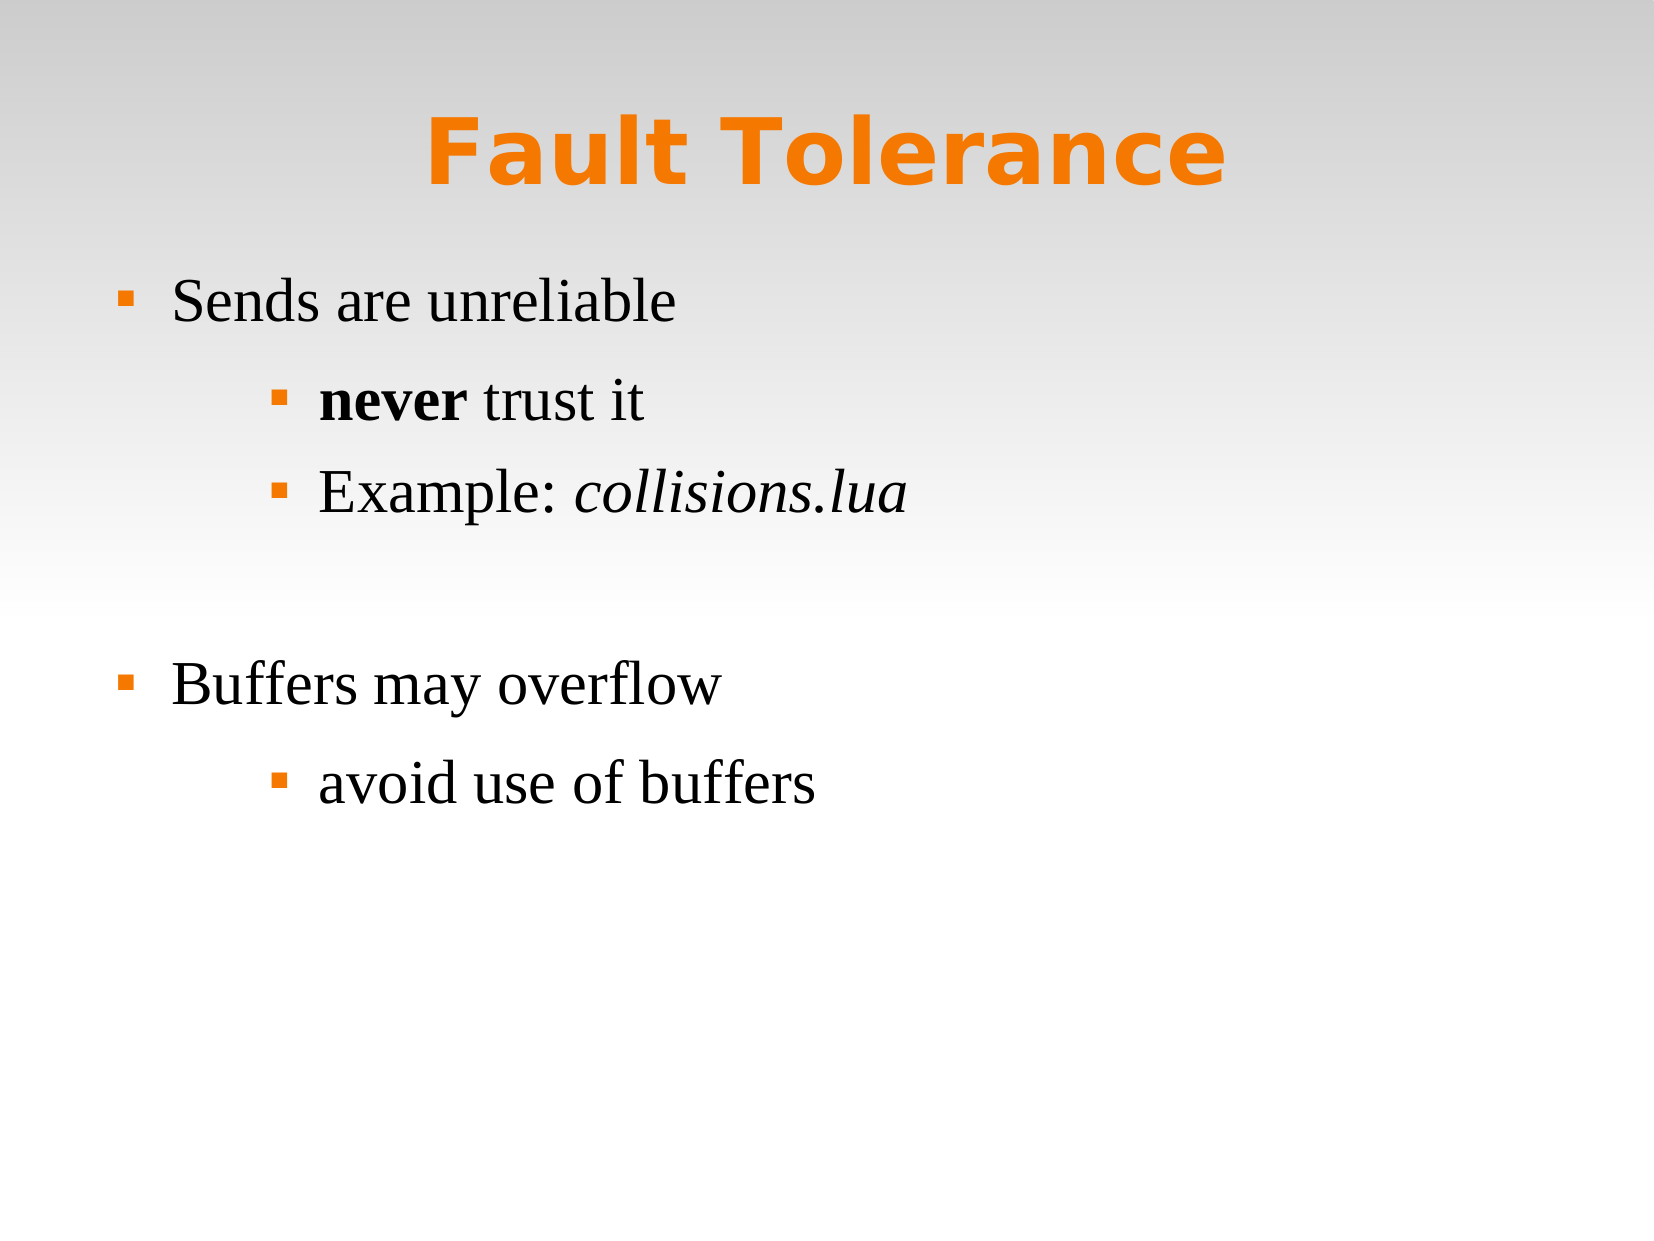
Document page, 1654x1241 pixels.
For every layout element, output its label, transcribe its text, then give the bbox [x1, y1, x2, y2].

list Sends are unreliable never trust it Example: collisions.lua Buffers may overflow avoid use of buffers [82, 231, 1571, 1035]
title Fault Tolerance [82, 49, 1571, 231]
